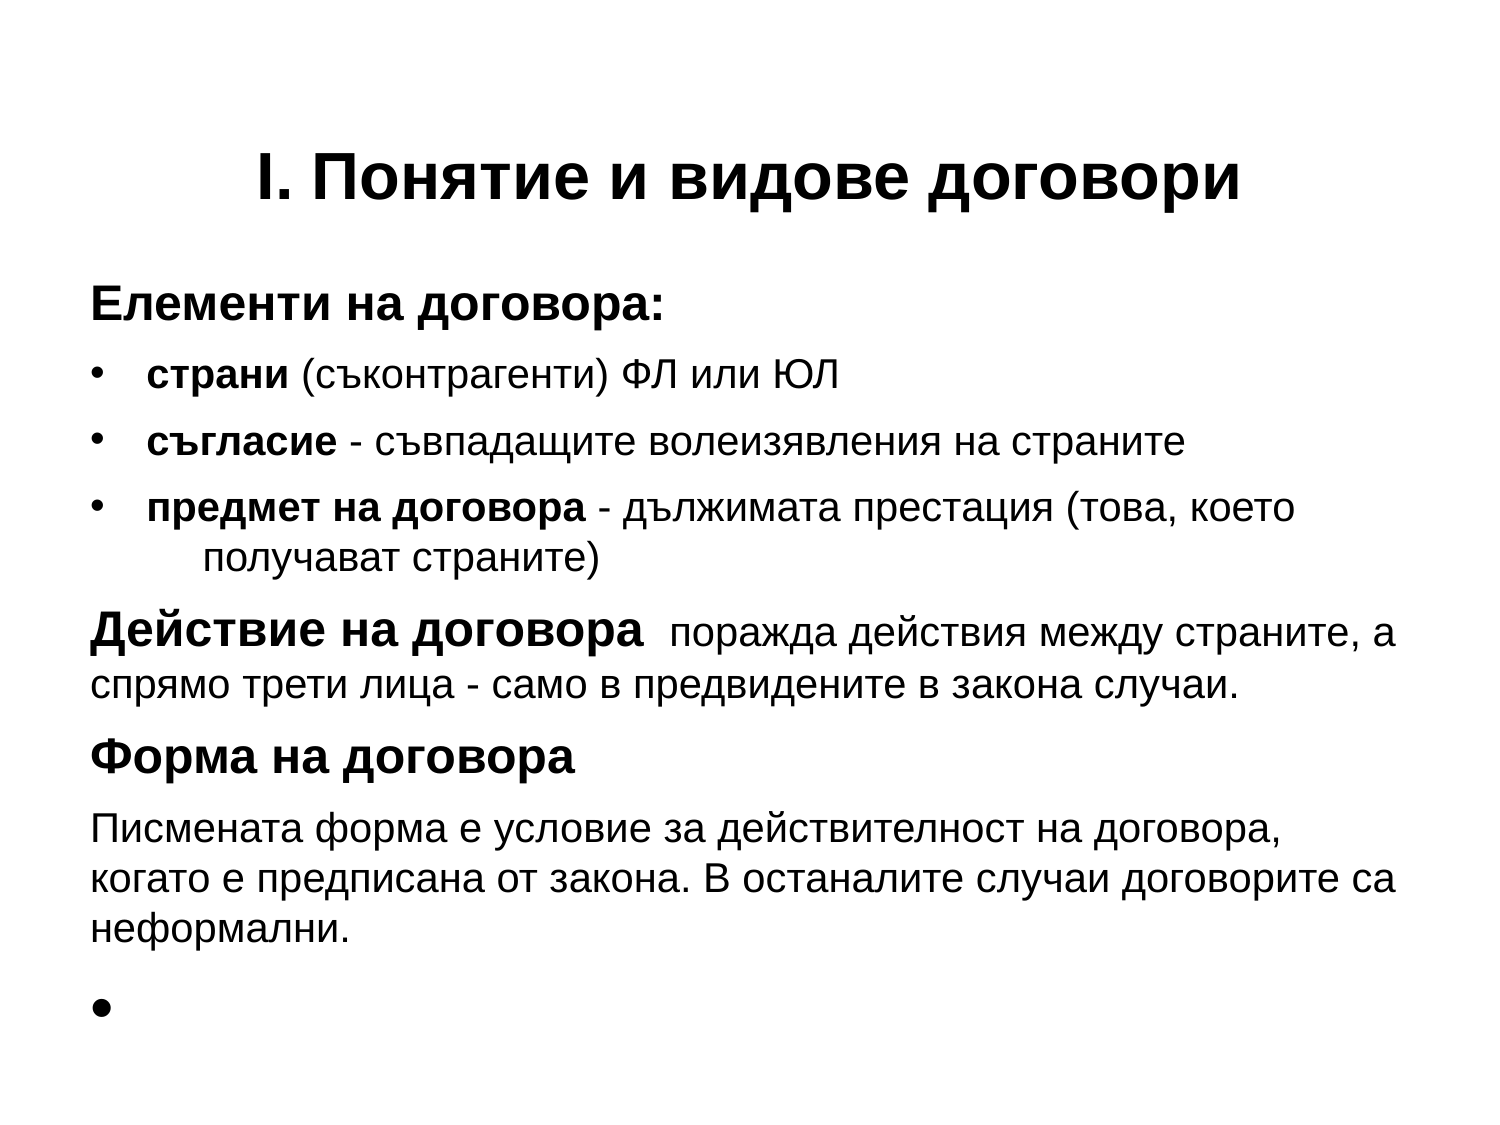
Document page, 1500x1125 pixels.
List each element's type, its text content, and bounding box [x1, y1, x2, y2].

title І. Понятие и видове договори [75, 45, 1426, 233]
list Елементи на договора: страни (съконтрагенти) ФЛ или ЮЛ съгласие - съвпадащите волеизявления на страните предмет на договора - дължимата престация (това, което получават страните) Действие на договора поражда действия между страните, а спрямо трети лица - само в предвидените в закона случаи. Форма на договора Писмената форма е условие за действителност на договора, когато е предписана от закона. В останалите случаи договорите са неформални. [75, 262, 1426, 1005]
